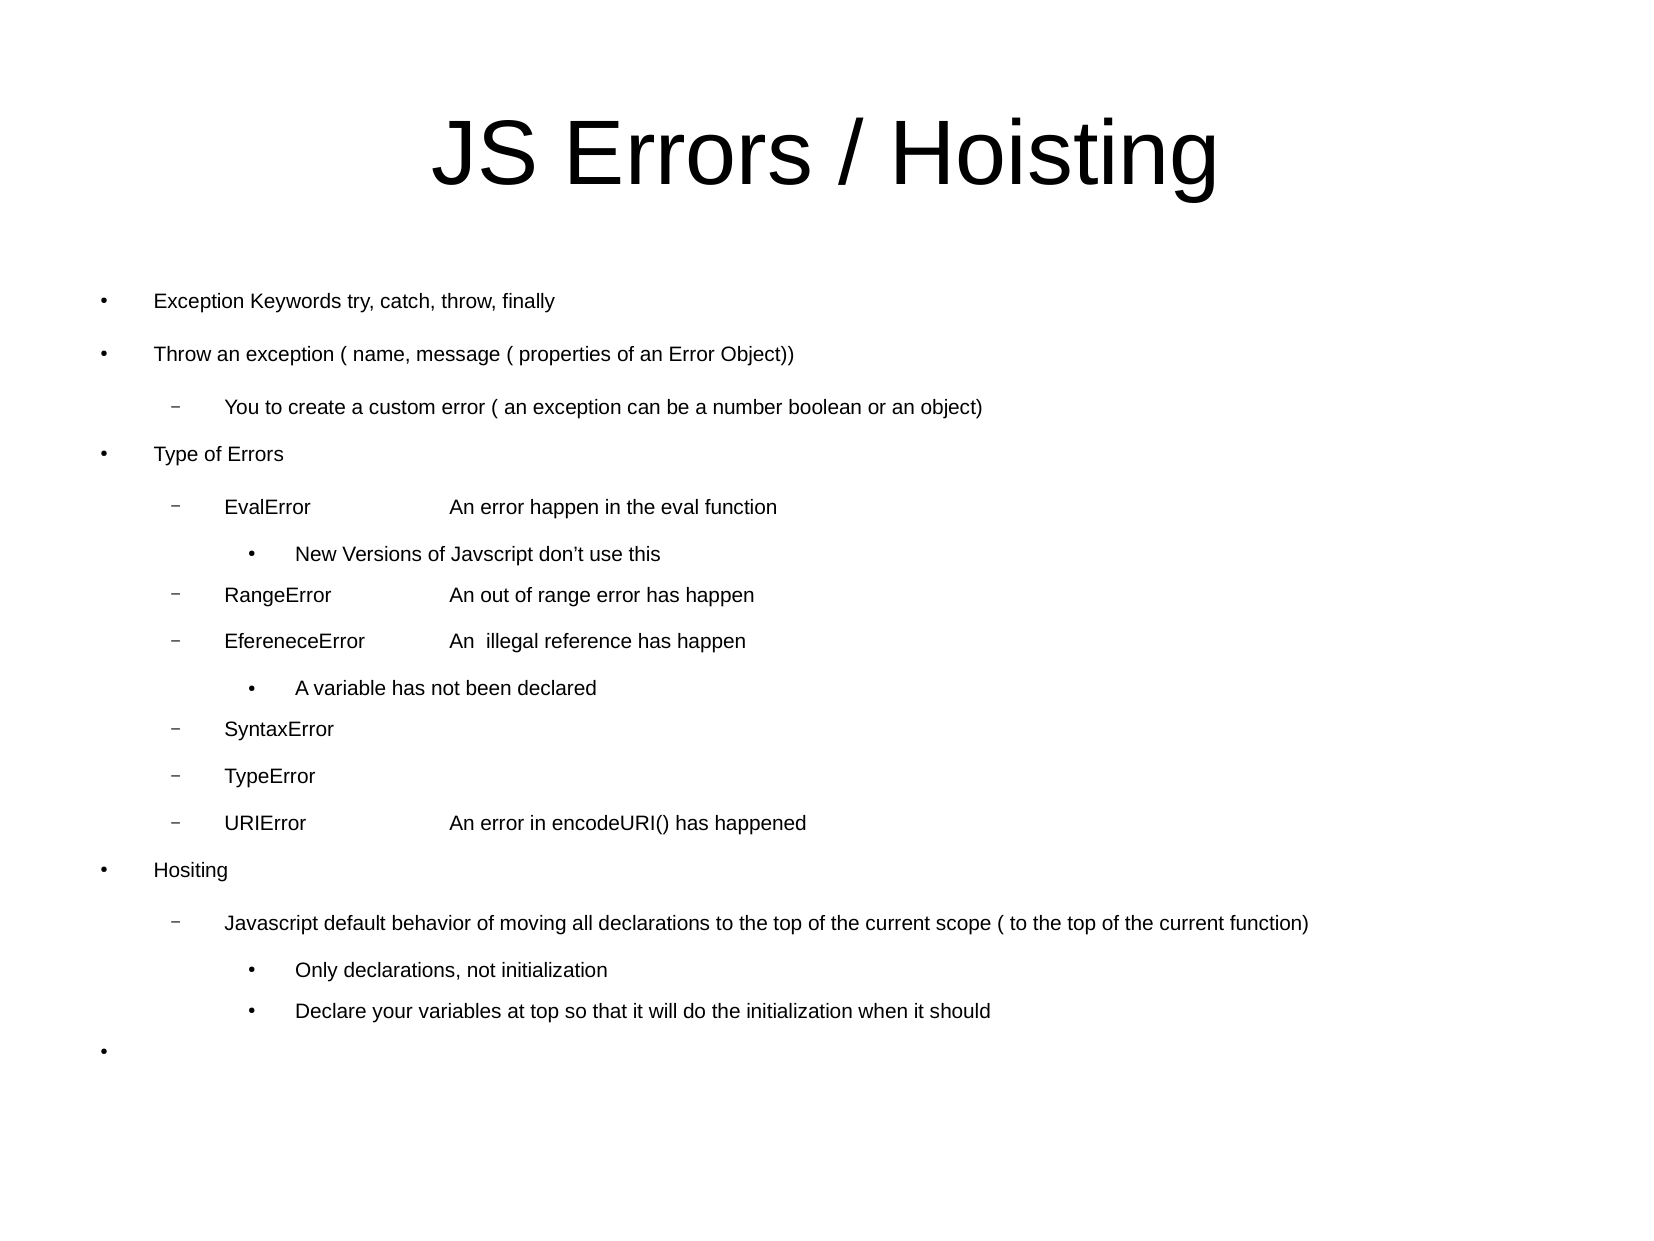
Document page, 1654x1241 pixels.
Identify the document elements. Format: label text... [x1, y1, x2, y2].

list Exception Keywords try, catch, throw, finally Throw an exception ( name, message ( properties of an Error Object)) You to create a custom error ( an exception can be a number boolean or an object) Type of Errors EvalError An error happen in the eval function New Versions of Javscript don’t use this RangeError An out of range error has happen EfereneceError An illegal reference has happen A variable has not been declared SyntaxError TypeError URIError An error in encodeURI() has happened Hositing Javascript default behavior of moving all declarations to the top of the current scope ( to the top of the current function) Only declarations, not initialization Declare your variables at top so that it will do the initialization when it should [82, 290, 1571, 1231]
title JS Errors / Hoisting [82, 49, 1571, 257]
